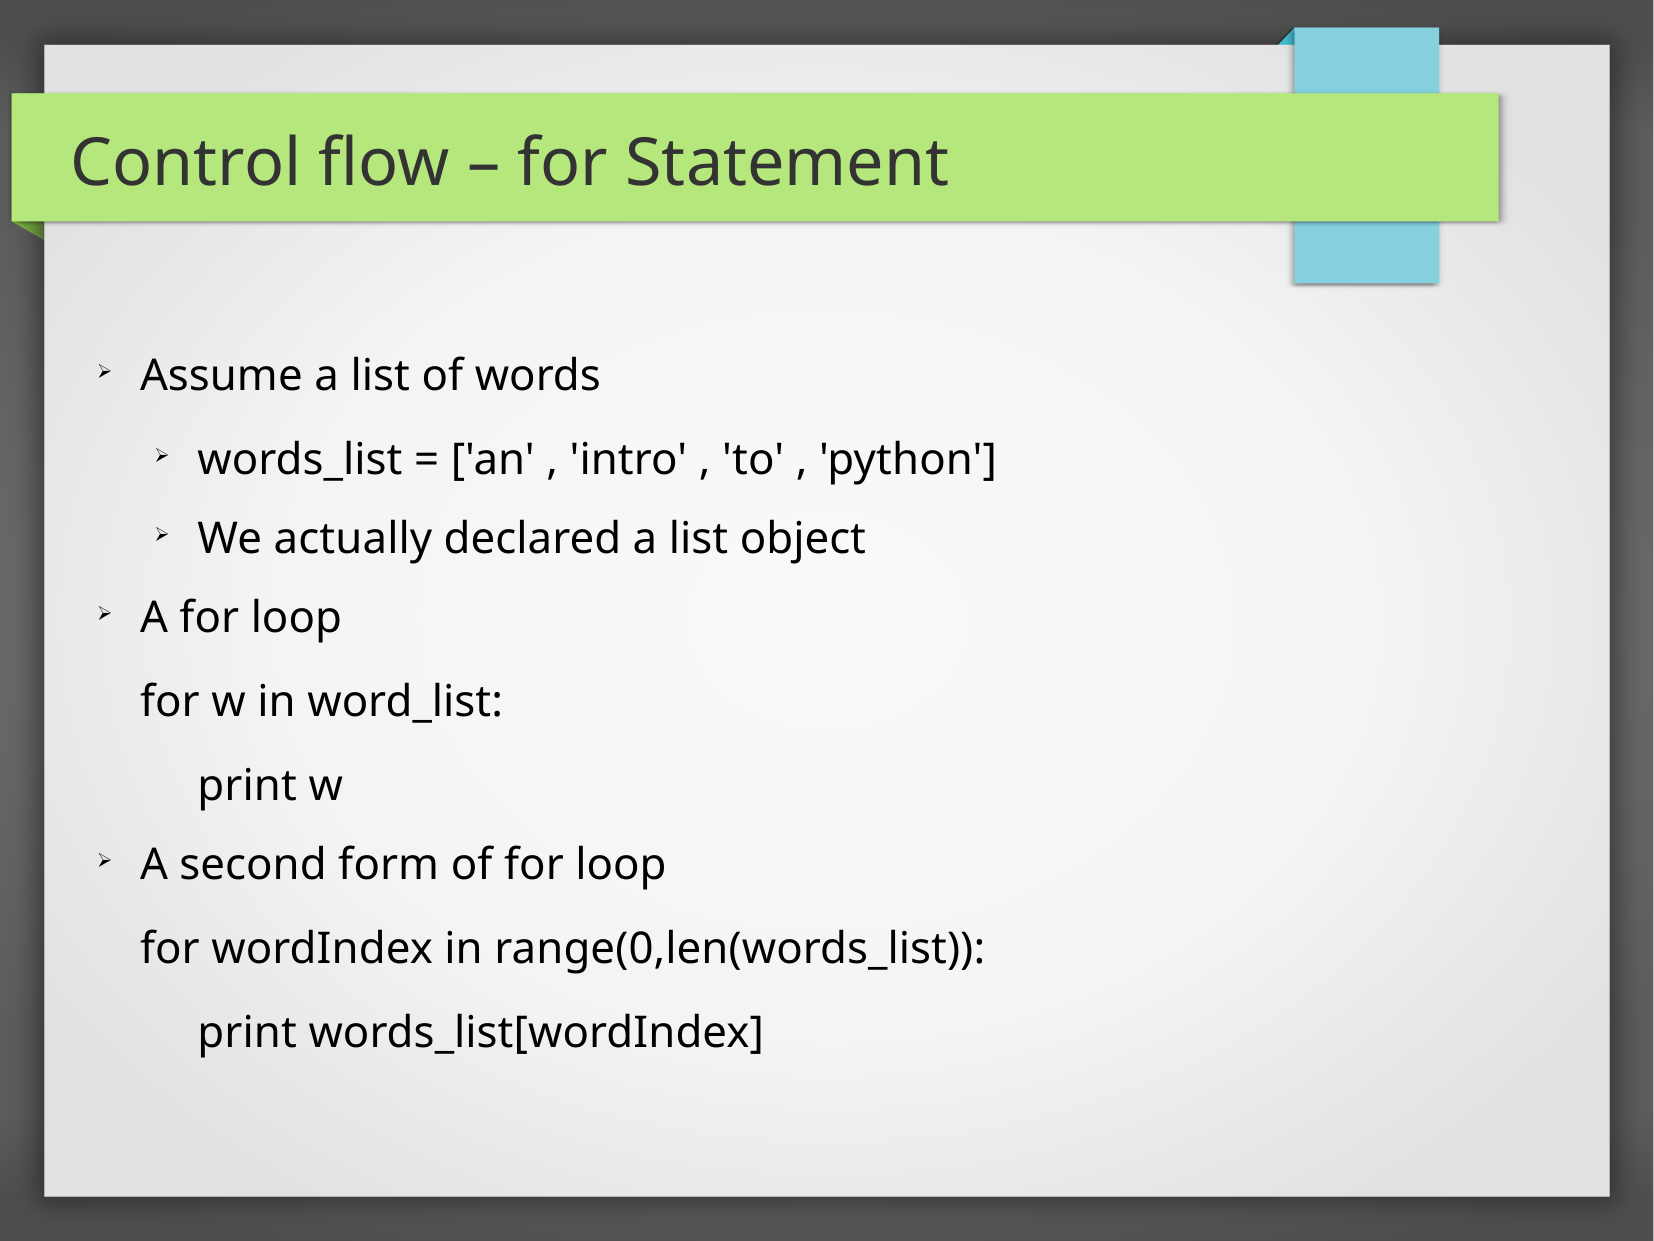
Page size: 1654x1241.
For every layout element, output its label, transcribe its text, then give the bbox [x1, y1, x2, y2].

list Assume a list of words words_list = ['an' , 'intro' , 'to' , 'python'] We actually declared a list object A for loop for w in word_list: print w A second form of for loop for wordIndex in range(0,len(words_list)): print words_list[wordIndex] [82, 343, 1538, 1063]
picture [0, 0, 1654, 1241]
title Control flow – for Statement [70, 106, 1229, 213]
